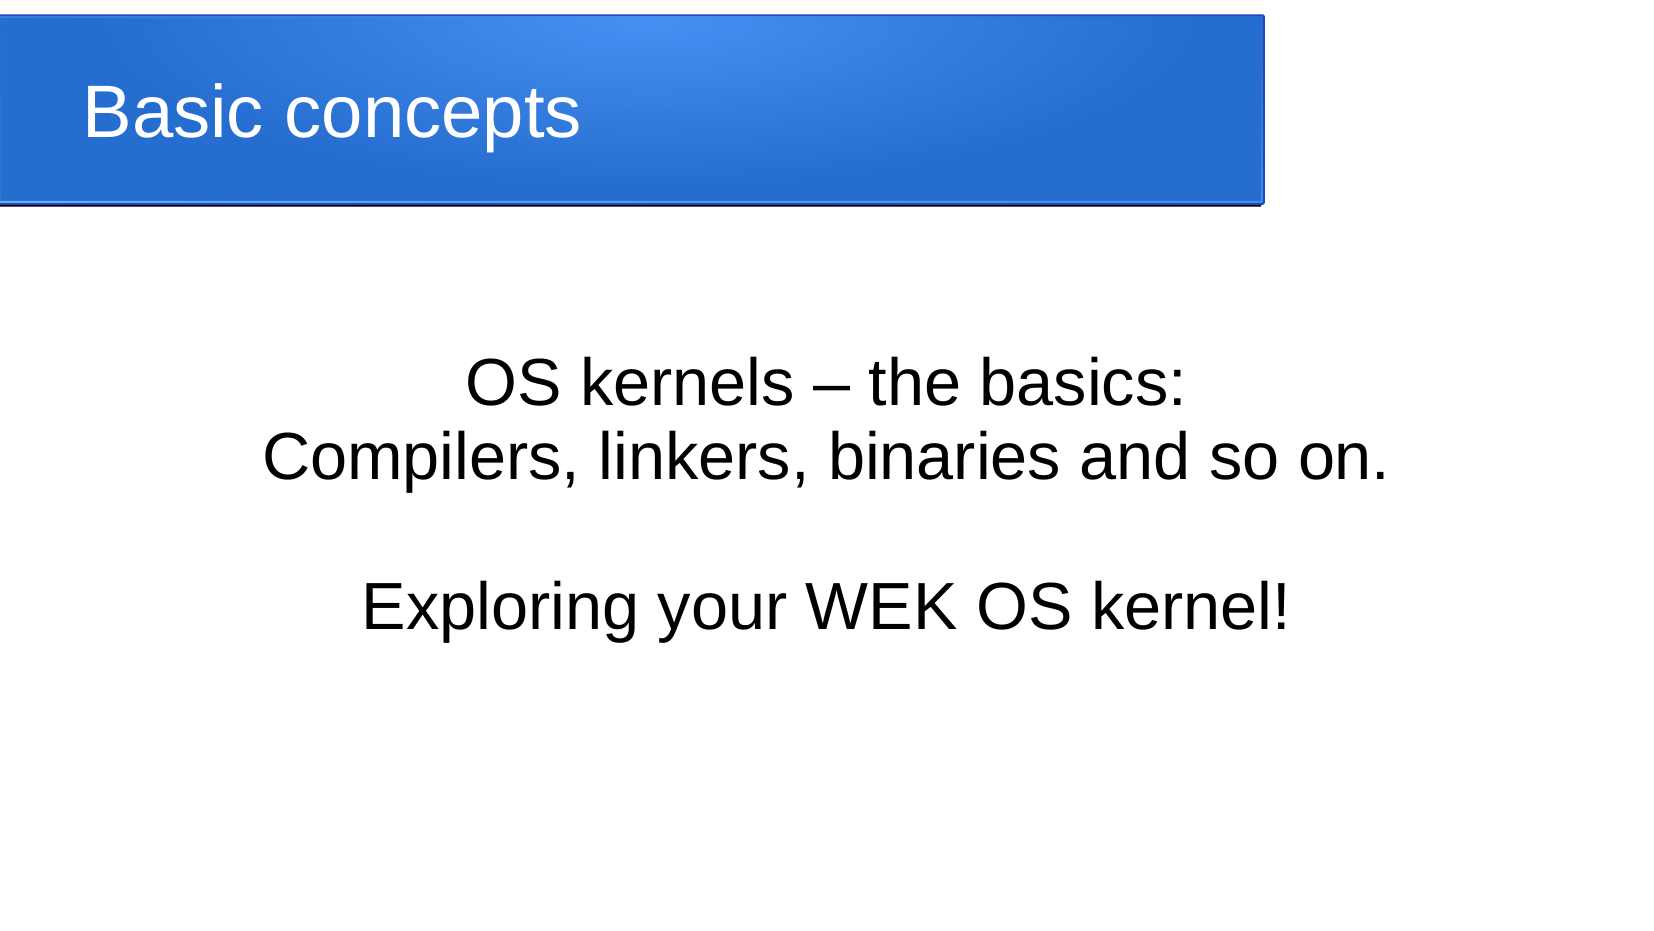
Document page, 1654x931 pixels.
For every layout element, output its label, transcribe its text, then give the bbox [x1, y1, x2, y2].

subtitle OS kernels – the basics: Compilers, linkers, binaries and so on. Exploring your WEK OS kernel! [82, 224, 1571, 764]
title Basic concepts [82, 35, 1235, 189]
